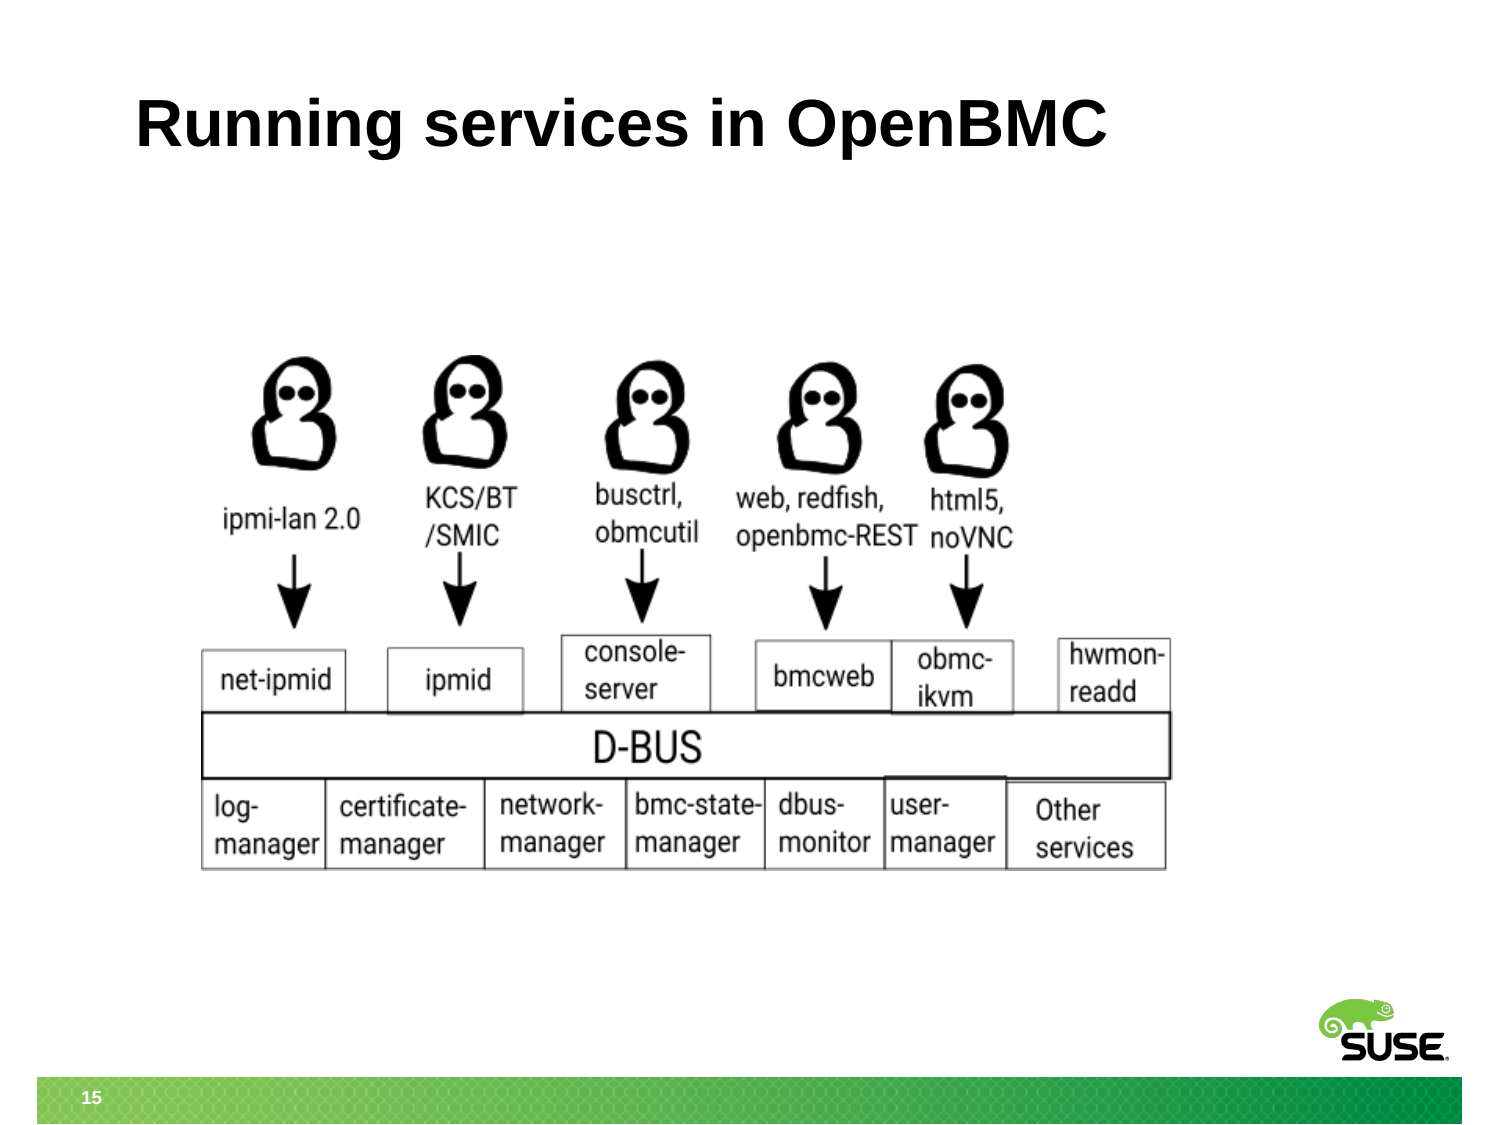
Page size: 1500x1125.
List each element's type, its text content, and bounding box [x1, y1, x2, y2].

picture [201, 355, 1173, 871]
title Running services in OpenBMC [135, 41, 1372, 204]
picture [37, 1077, 1462, 1124]
picture [1319, 999, 1449, 1061]
